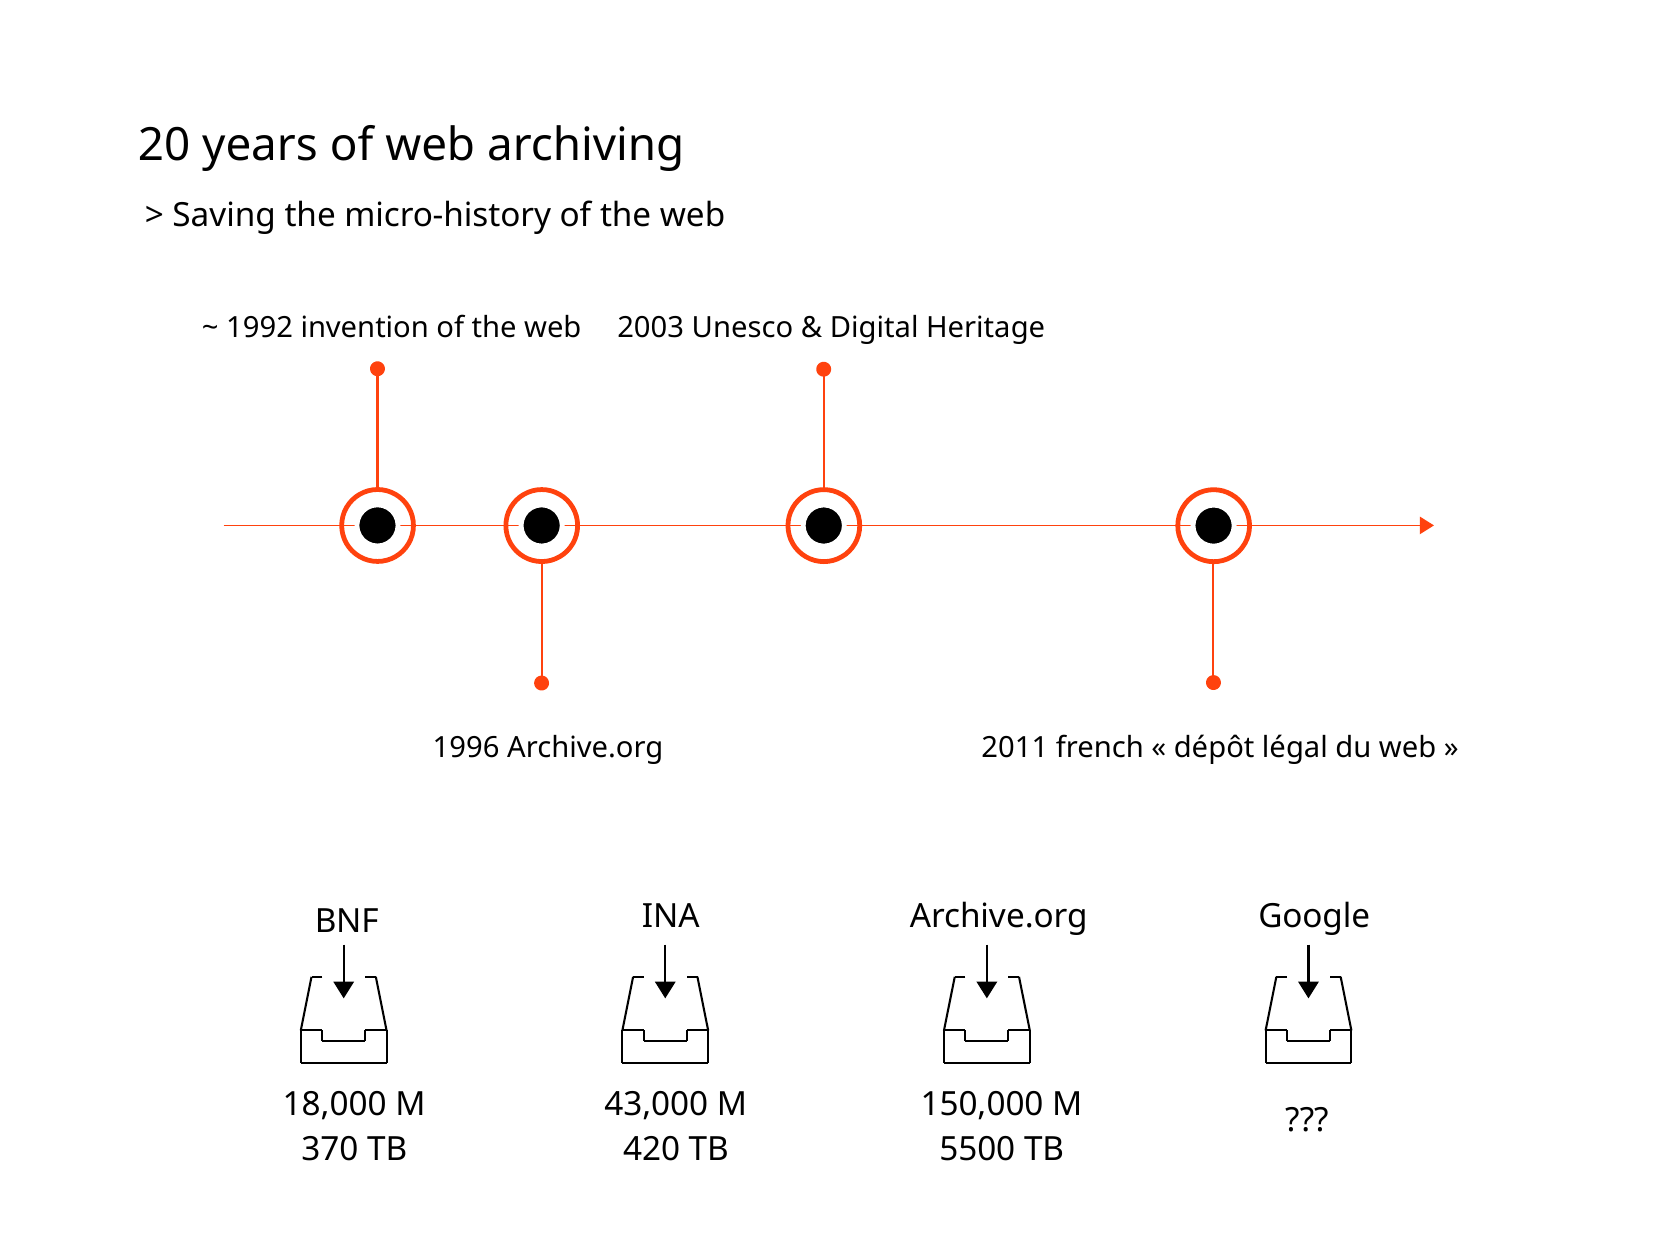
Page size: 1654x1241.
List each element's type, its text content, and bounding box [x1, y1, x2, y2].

text_box BNF [300, 890, 398, 945]
text_box 1996 Archive.org [417, 719, 670, 769]
text_box [521, 504, 563, 547]
text_box Google [1243, 884, 1386, 939]
text_box Archive.org [895, 884, 1097, 939]
text_box 20 years of web archiving [123, 118, 732, 233]
text_box > Saving the micro-history of the web [130, 183, 729, 238]
text_box 150,000 M 5500 TB [905, 1072, 1095, 1167]
text_box ??? [1270, 1088, 1348, 1143]
text_box 2003 Unesco & Digital Heritage [602, 298, 1054, 349]
text_box ~ 1992 invention of the web [187, 298, 582, 349]
text_box 43,000 M 420 TB [589, 1072, 762, 1167]
text_box [1193, 505, 1235, 547]
text_box 18,000 M 370 TB [267, 1072, 438, 1167]
text_box 2011 french « dépôt légal du web » [966, 719, 1467, 769]
text_box INA [627, 884, 714, 939]
text_box [803, 504, 845, 547]
text_box [356, 504, 399, 546]
